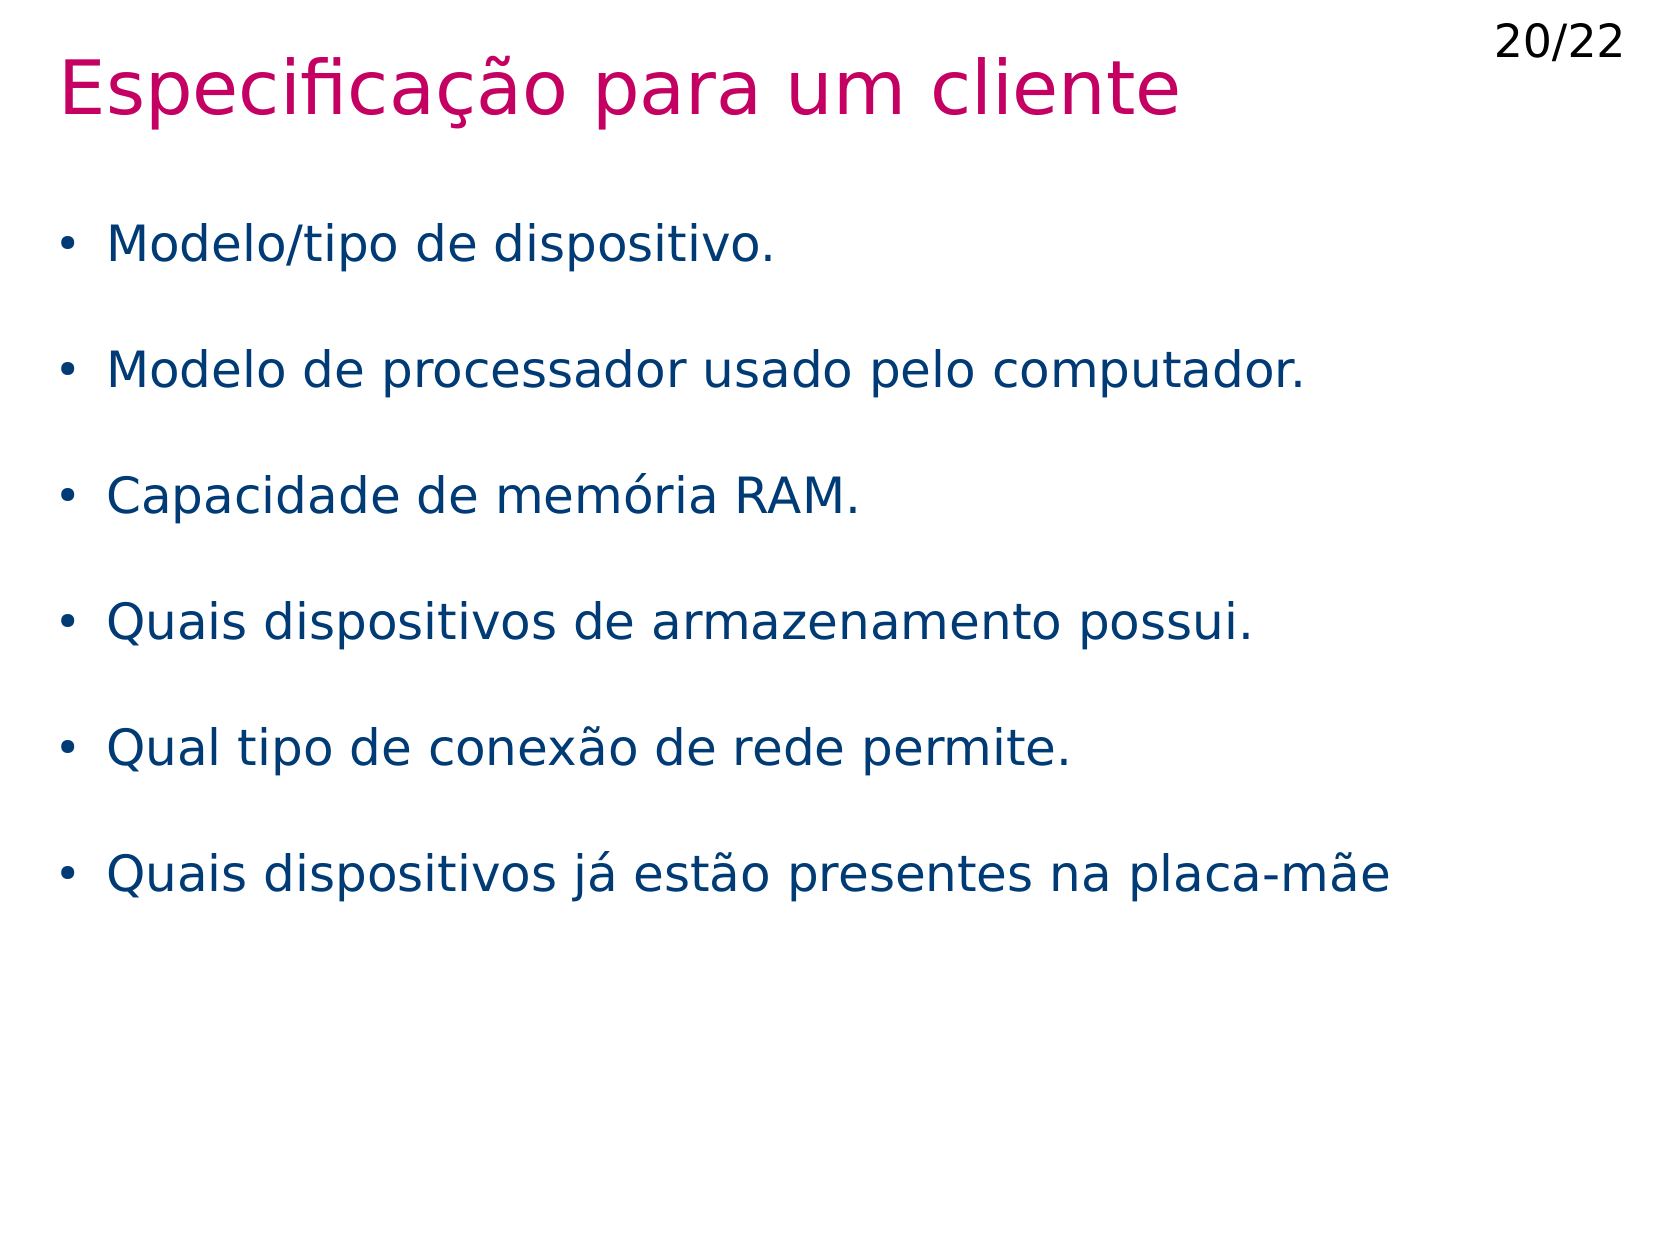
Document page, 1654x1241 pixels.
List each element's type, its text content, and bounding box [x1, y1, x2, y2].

title Especificação para um cliente [59, 29, 1625, 148]
list Modelo/tipo de dispositivo. Modelo de processador usado pelo computador. Capacidade de memória RAM. Quais dispositivos de armazenamento possui. Qual tipo de conexão de rede permite. Quais dispositivos já estão presentes na placa-mãe [59, 206, 1625, 1211]
